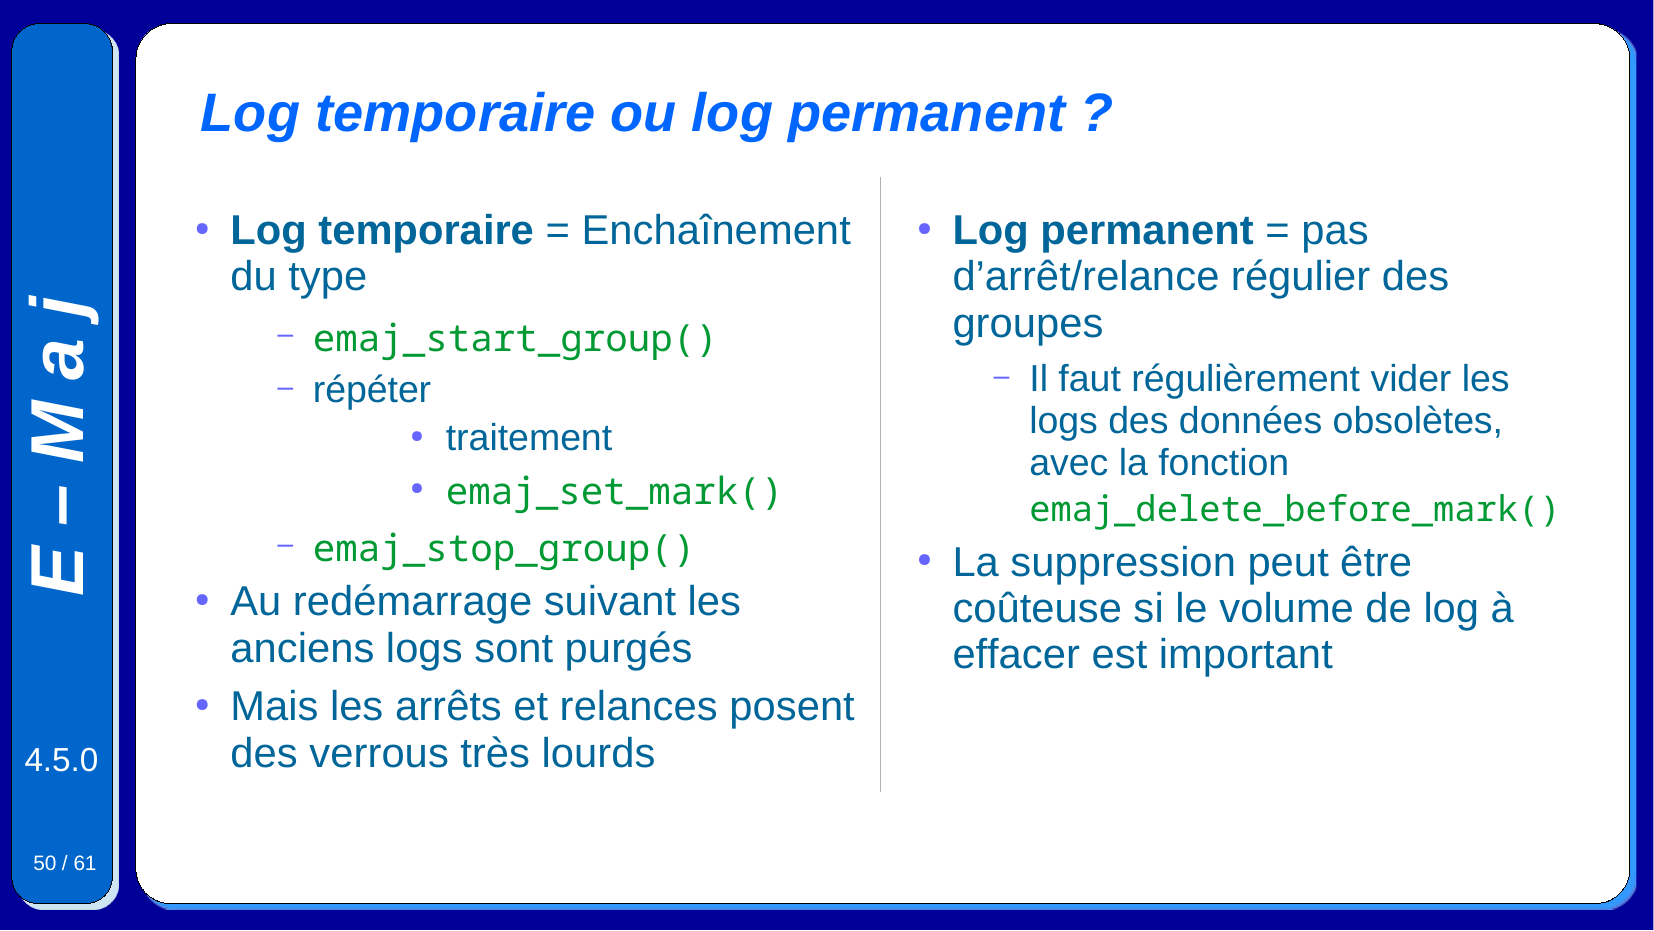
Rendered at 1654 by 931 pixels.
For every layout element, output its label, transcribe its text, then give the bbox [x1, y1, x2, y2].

title Log temporaire ou log permanent ? [200, 34, 1575, 191]
list Log temporaire = Enchaînement du type emaj_start_group() répéter traitement emaj_set_mark() emaj_stop_group() Au redémarrage suivant les anciens logs sont purgés Mais les arrêts et relances posent des verrous très lourds [177, 206, 865, 827]
list Log permanent = pas d’arrêt/relance régulier des groupes Il faut régulièrement vider les logs des données obsolètes, avec la fonction emaj_delete_before_mark() La suppression peut être coûteuse si le volume de log à effacer est important [899, 206, 1588, 827]
